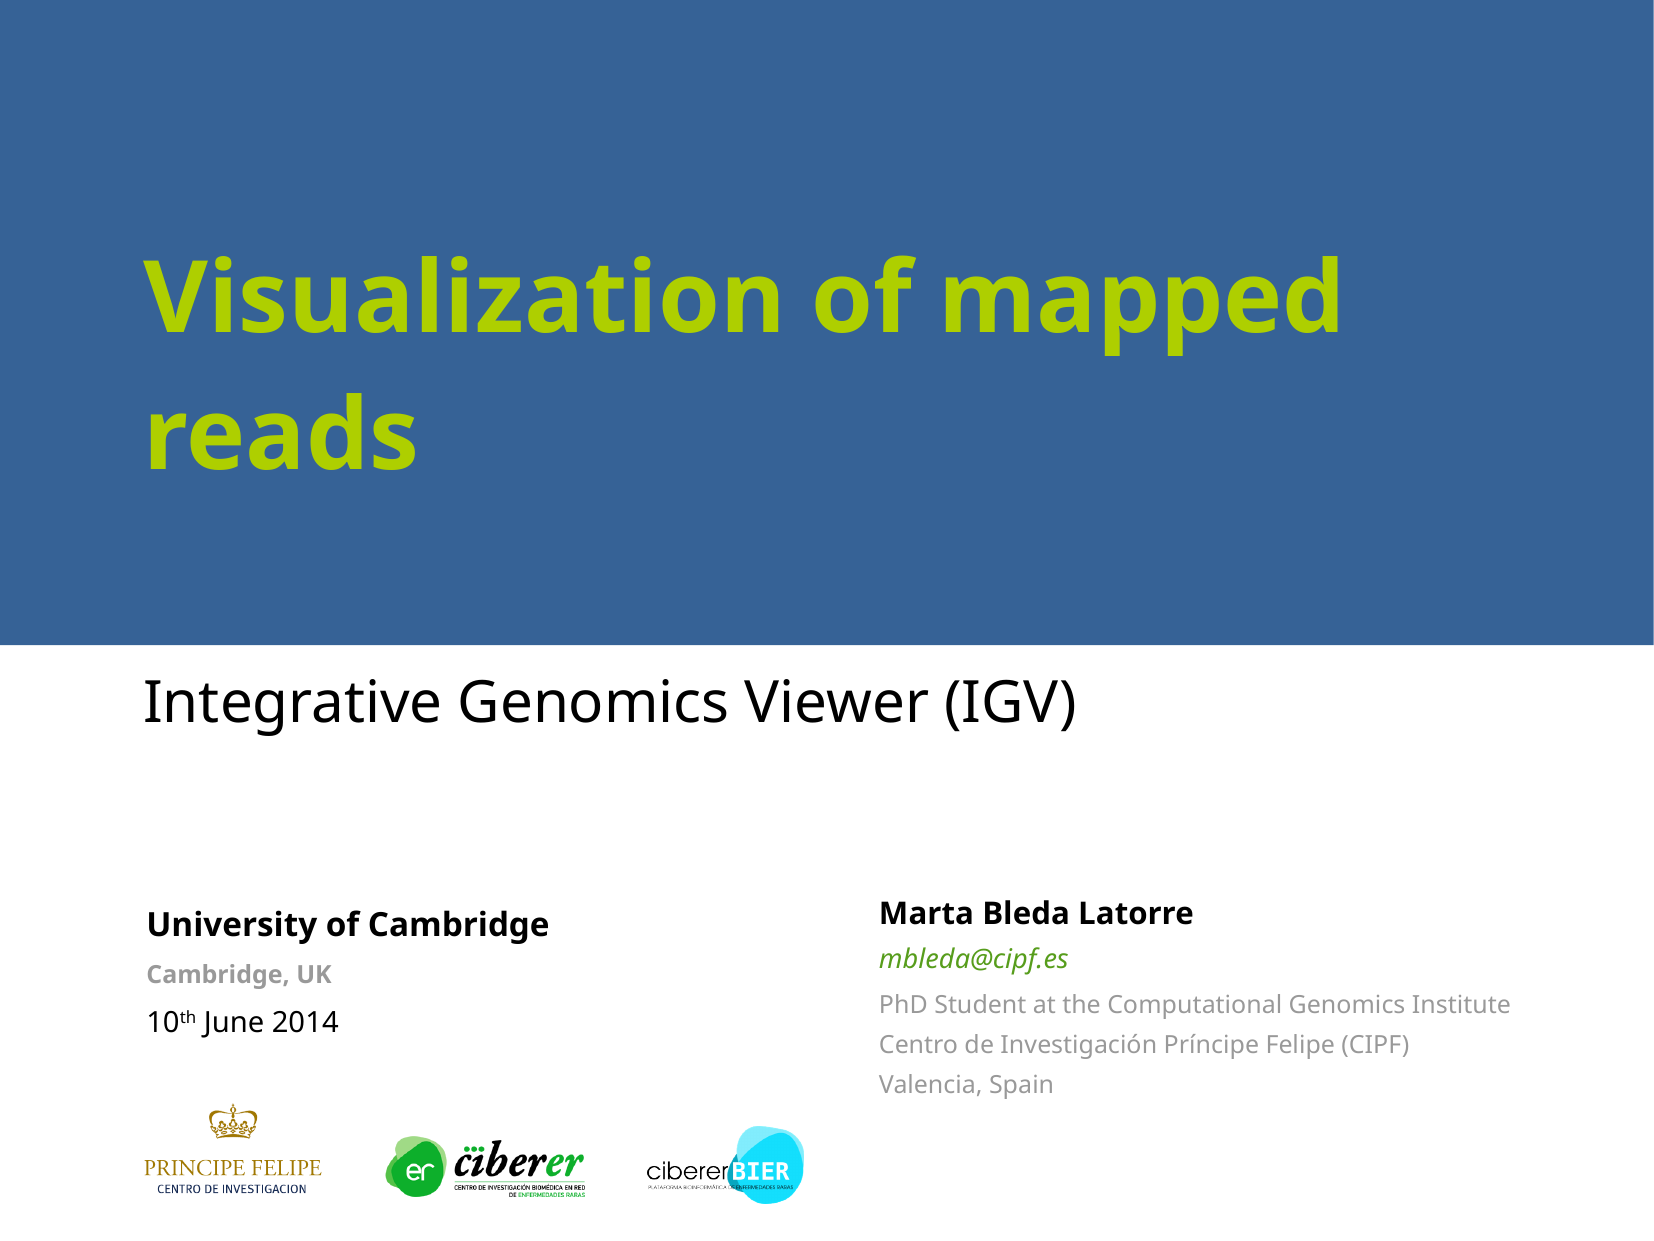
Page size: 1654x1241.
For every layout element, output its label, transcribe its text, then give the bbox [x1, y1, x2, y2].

title Visualization of mapped reads [143, 247, 1480, 478]
picture [385, 1136, 585, 1197]
text_box University of Cambridge Cambridge, UK 10th June 2014 [131, 893, 737, 1046]
picture [143, 1103, 323, 1194]
picture [647, 1126, 804, 1204]
list Integrative Genomics Viewer (IGV) [143, 659, 1599, 1241]
